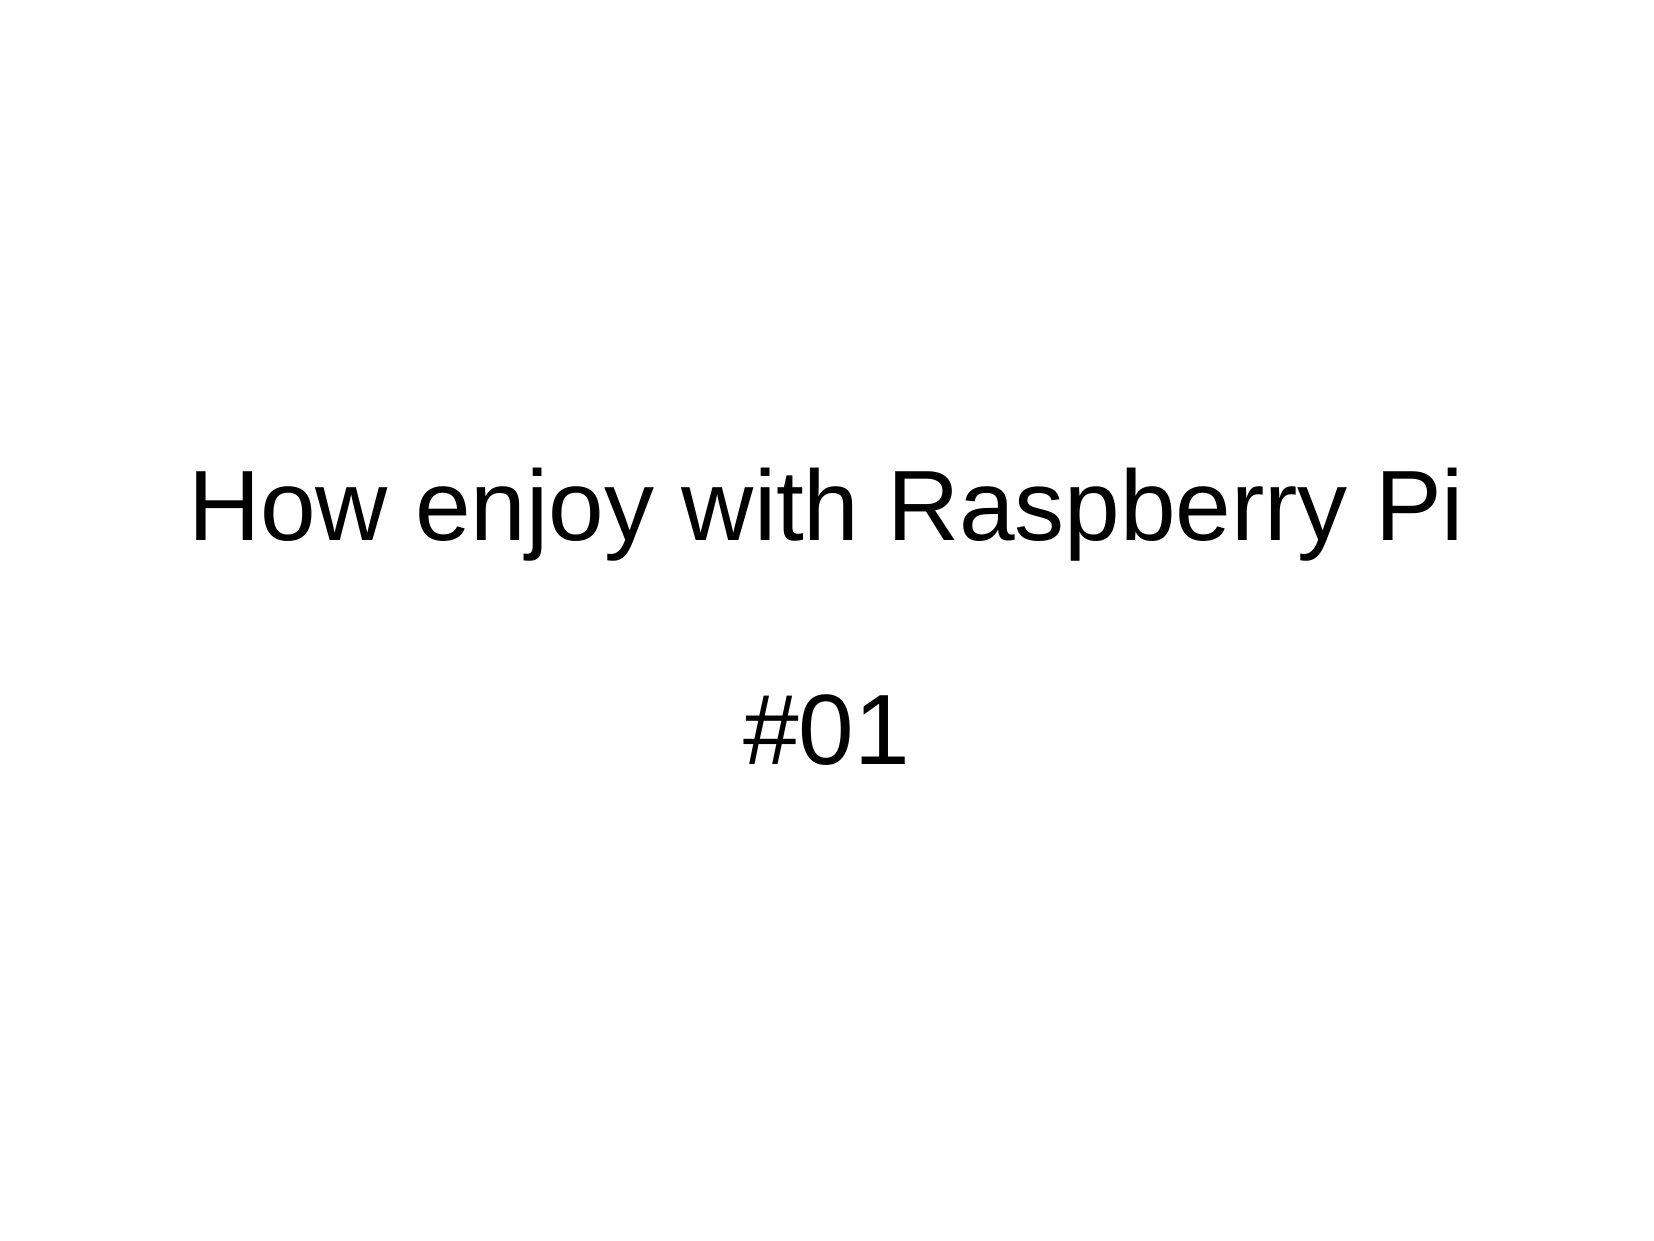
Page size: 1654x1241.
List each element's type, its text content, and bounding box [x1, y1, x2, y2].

subtitle How enjoy with Raspberry Pi #01 [82, 138, 1571, 1098]
